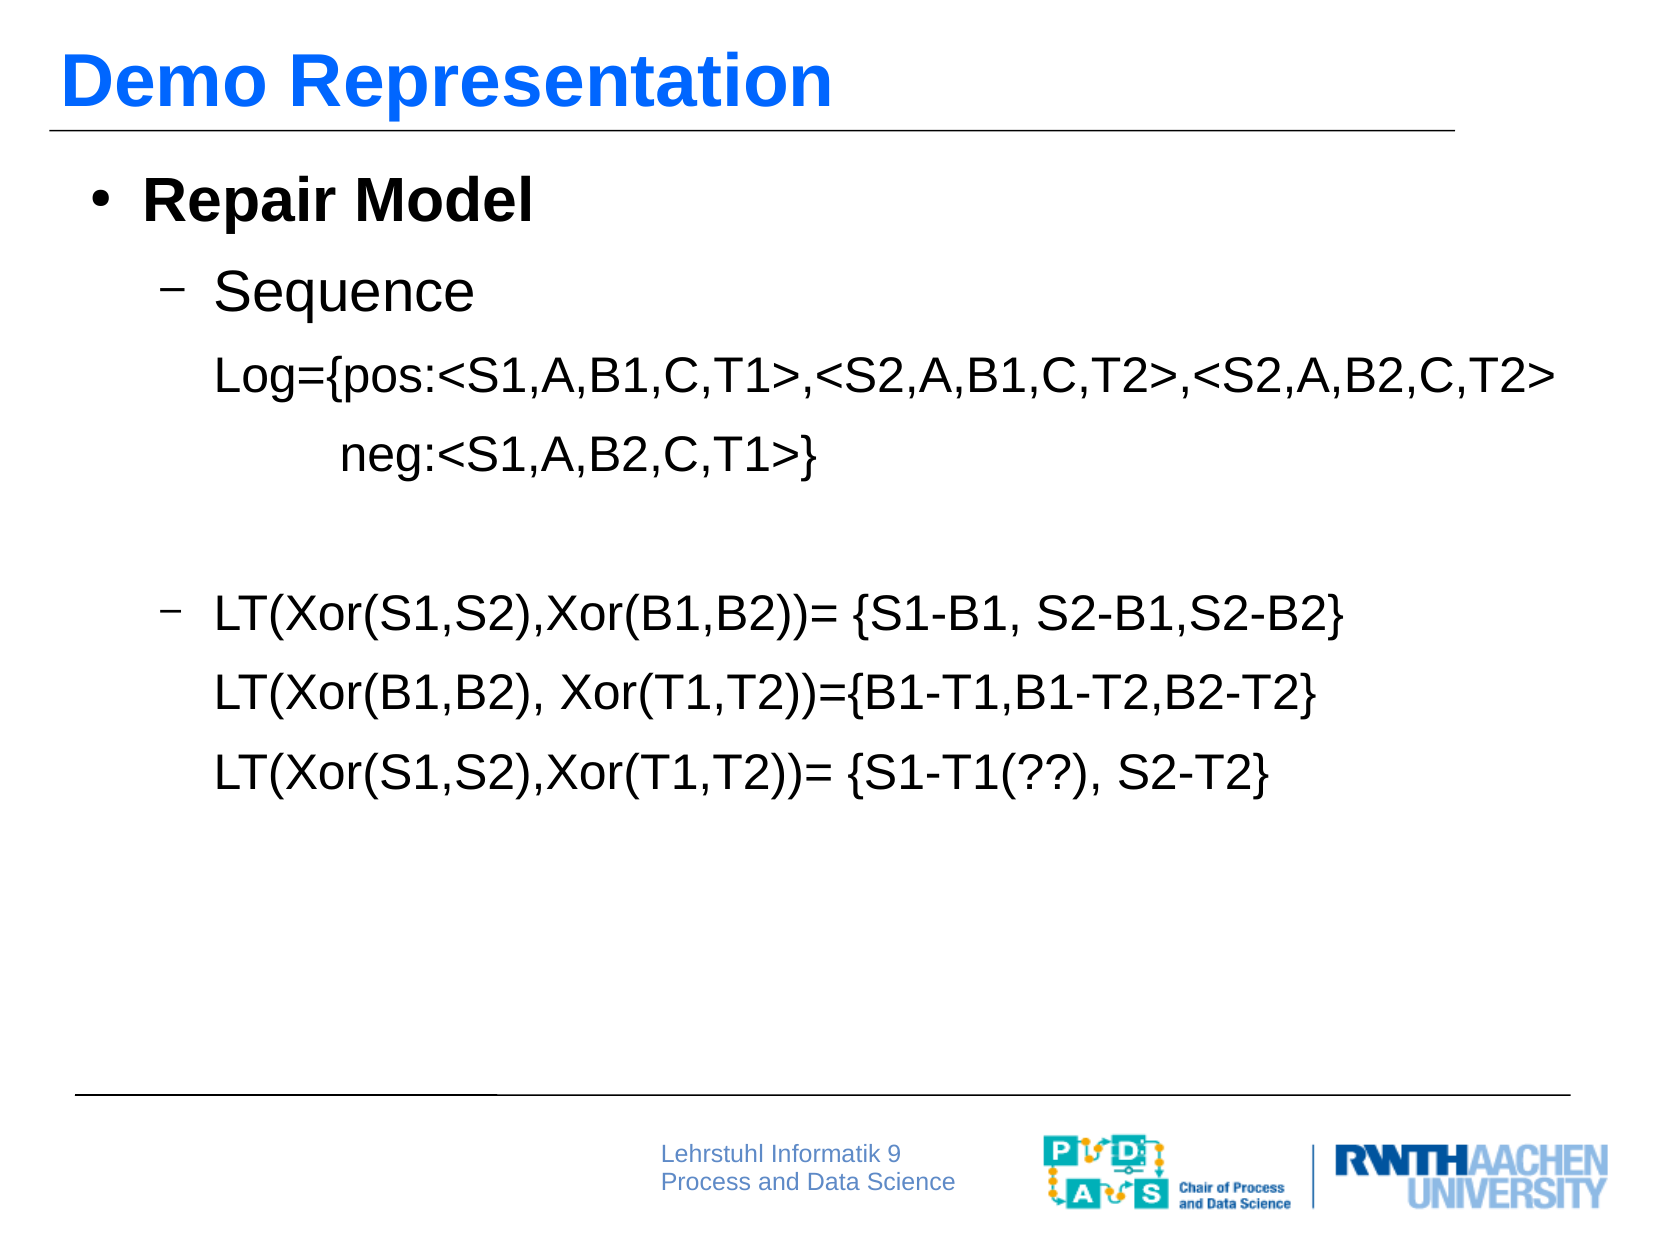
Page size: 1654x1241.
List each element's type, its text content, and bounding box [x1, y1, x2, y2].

title Demo Representation [60, 30, 1549, 131]
picture [1005, 1090, 1647, 1241]
list Repair Model Sequence Log={pos:<S1,A,B1,C,T1>,<S2,A,B1,C,T2>,<S2,A,B2,C,T2> neg:<S1,A,B2,C,T1>} LT(Xor(S1,S2),Xor(B1,B2))= {S1-B1, S2-B1,S2-B2} LT(Xor(B1,B2), Xor(T1,T2))={B1-T1,B1-T2,B2-T2} LT(Xor(S1,S2),Xor(T1,T2))= {S1-T1(??), S2-T2} [71, 165, 1561, 1021]
